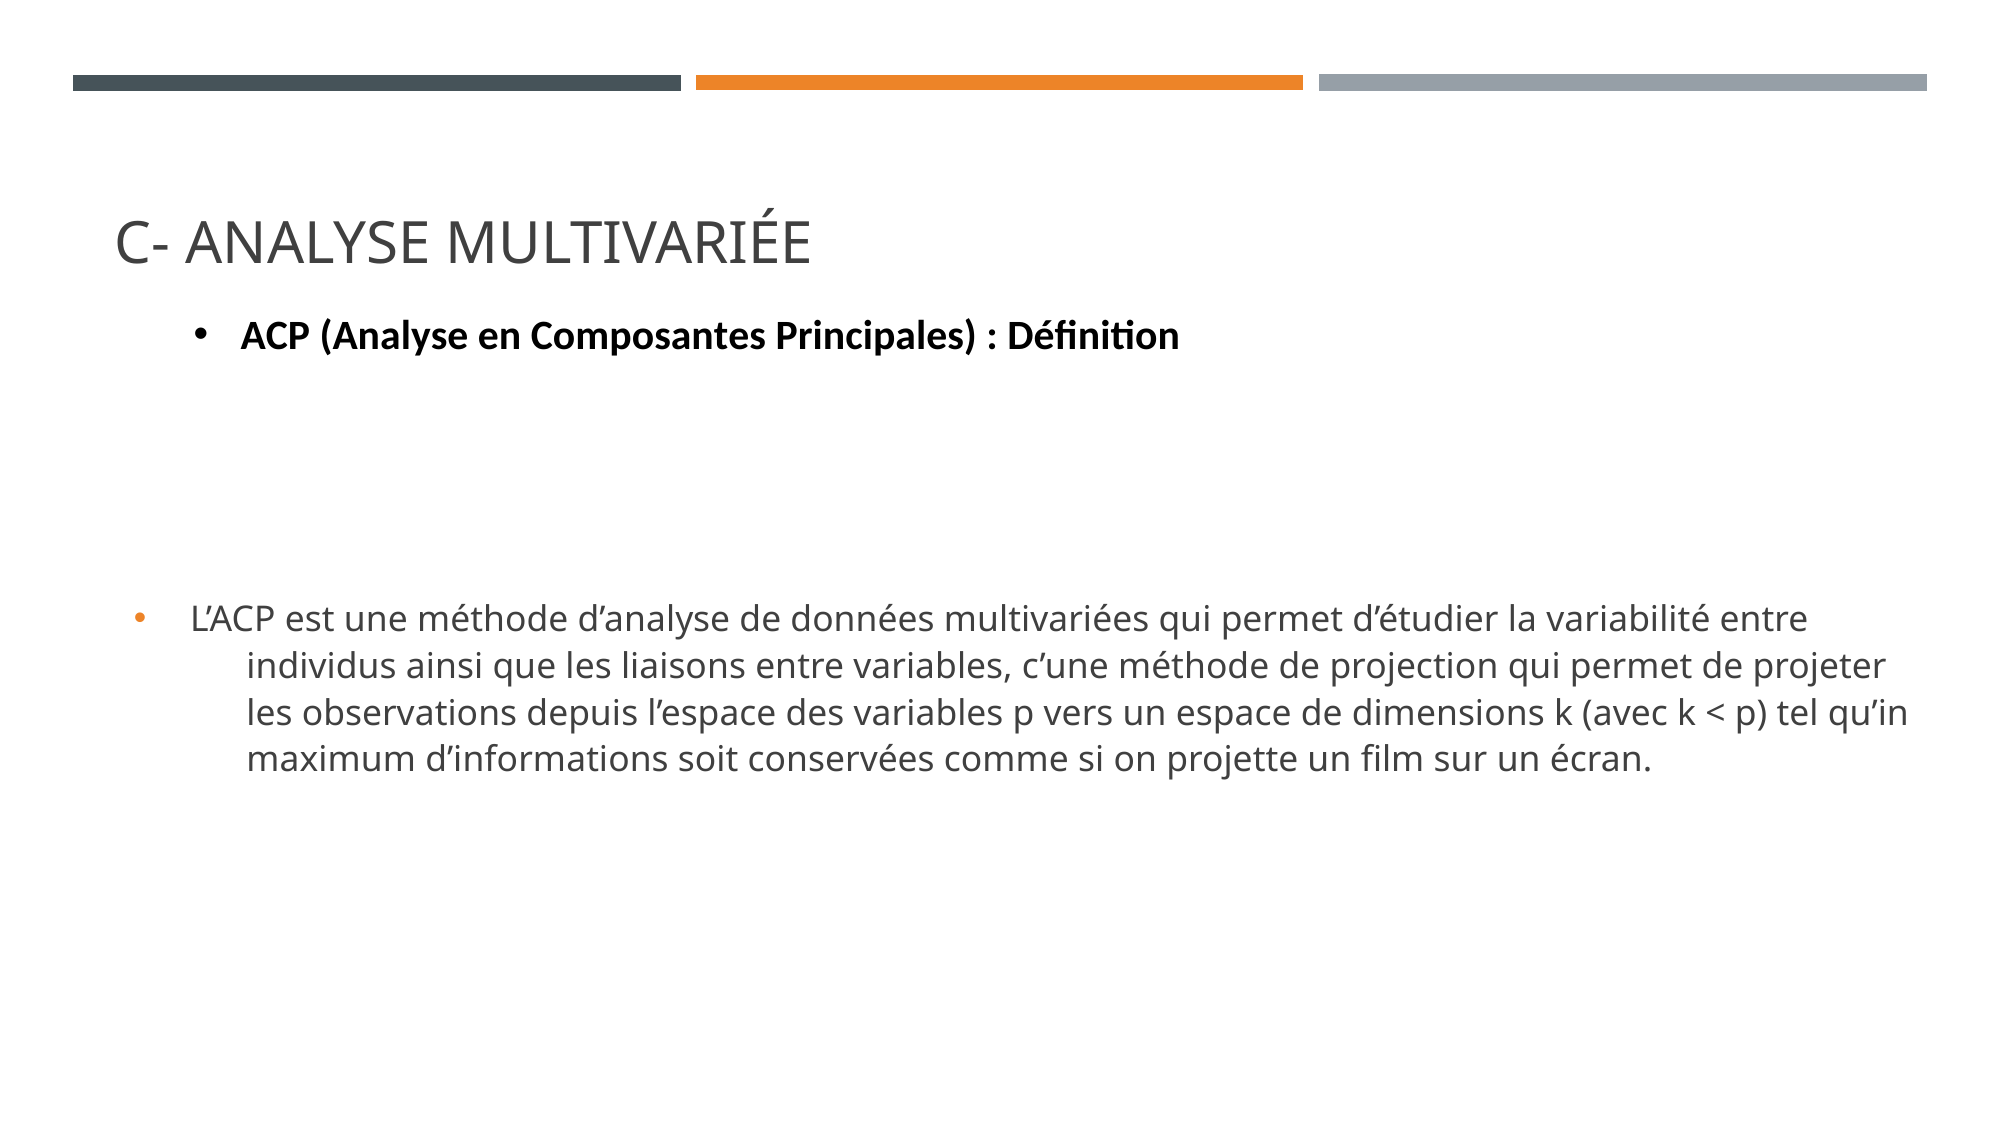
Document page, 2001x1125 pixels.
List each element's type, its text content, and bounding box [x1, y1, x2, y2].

list L’ACP est une méthode d’analyse de données multivariées qui permet d’étudier la variabilité entre individus ainsi que les liaisons entre variables, c’une méthode de projection qui permet de projeter les observations depuis l’espace des variables p vers un espace de dimensions k (avec k < p) tel qu’in maximum d’informations soit conservées comme si on projette un film sur un écran. [118, 416, 1929, 1013]
text_box C- Analyse MULTIVARIée [100, 115, 908, 283]
text_box ACP (Analyse en Composantes Principales) : Définition [178, 300, 1211, 367]
